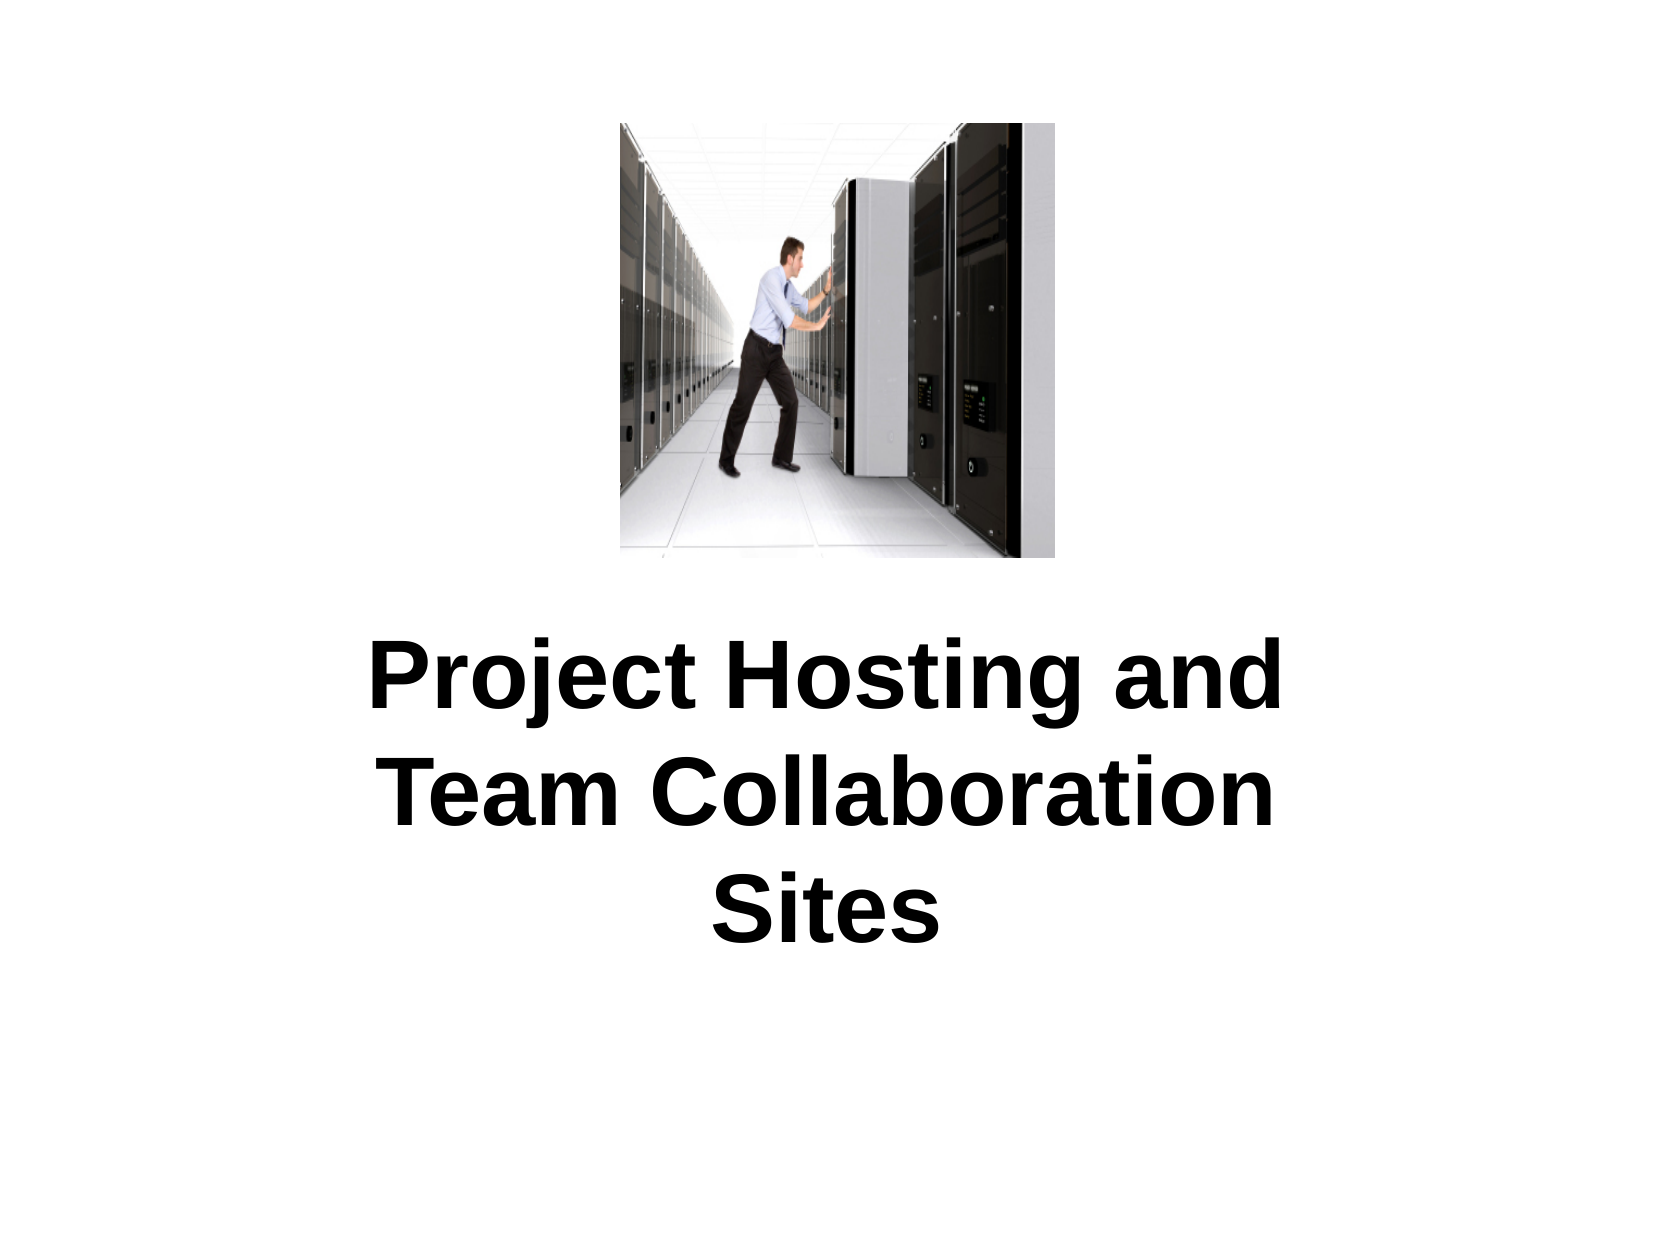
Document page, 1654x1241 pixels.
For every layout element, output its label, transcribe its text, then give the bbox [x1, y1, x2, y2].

title Project Hosting and Team Collaboration Sites [268, 664, 1385, 910]
picture [620, 123, 1055, 559]
